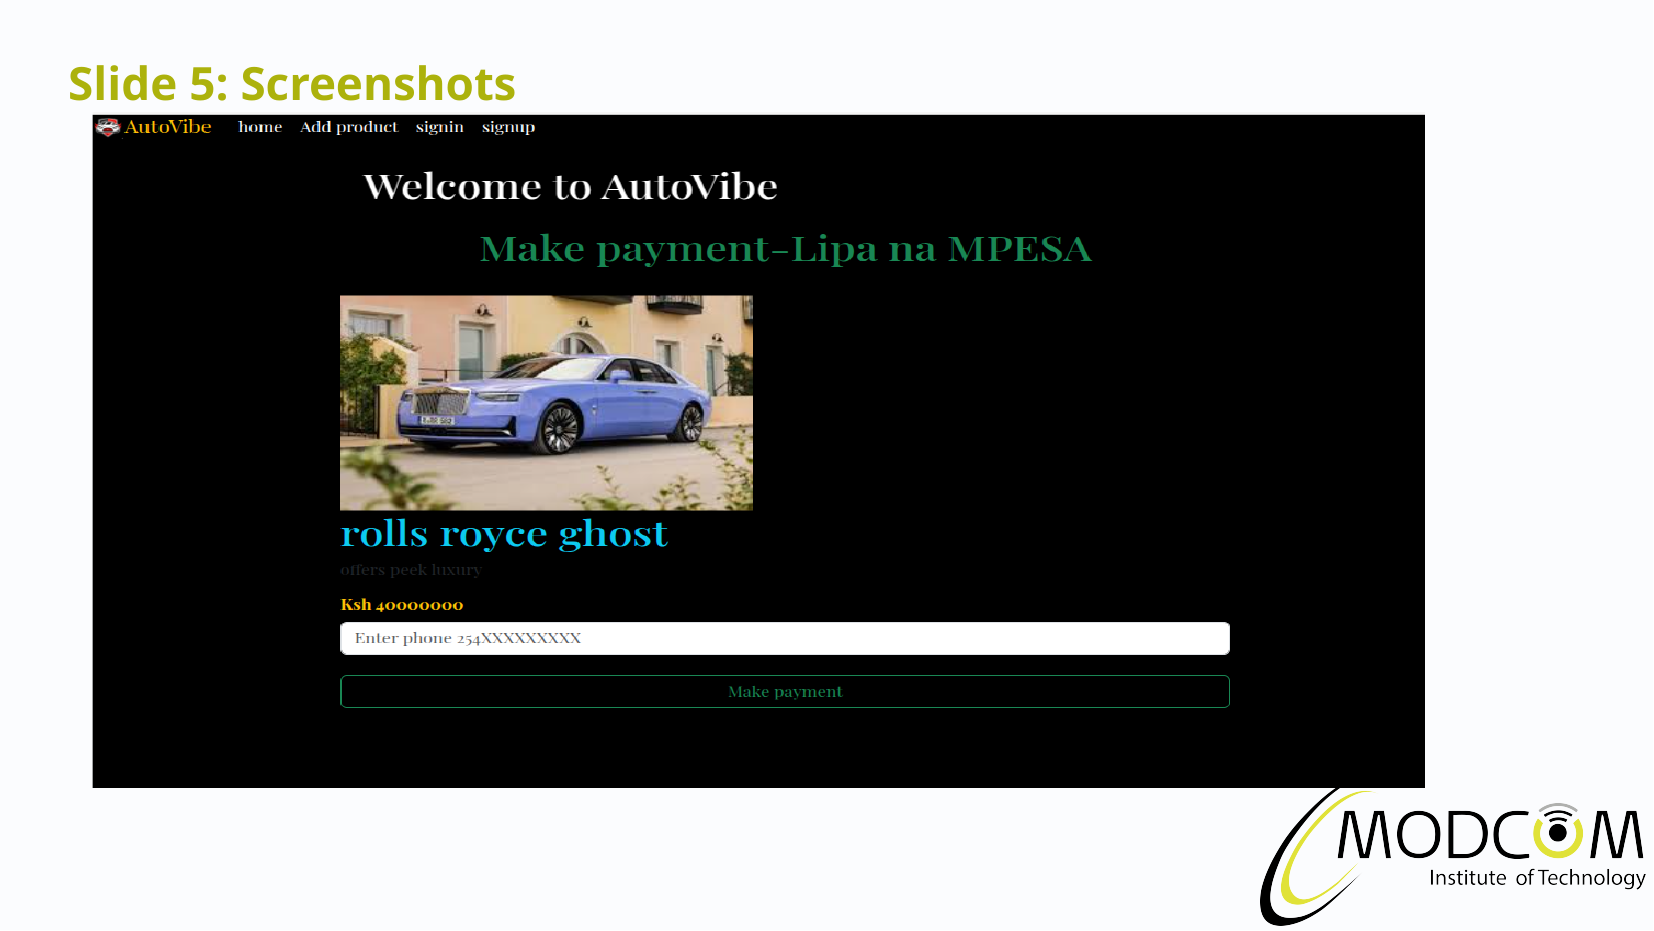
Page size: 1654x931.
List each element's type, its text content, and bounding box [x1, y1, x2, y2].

picture [92, 112, 1646, 926]
text_box Slide 5: Screenshots [53, 44, 1201, 219]
